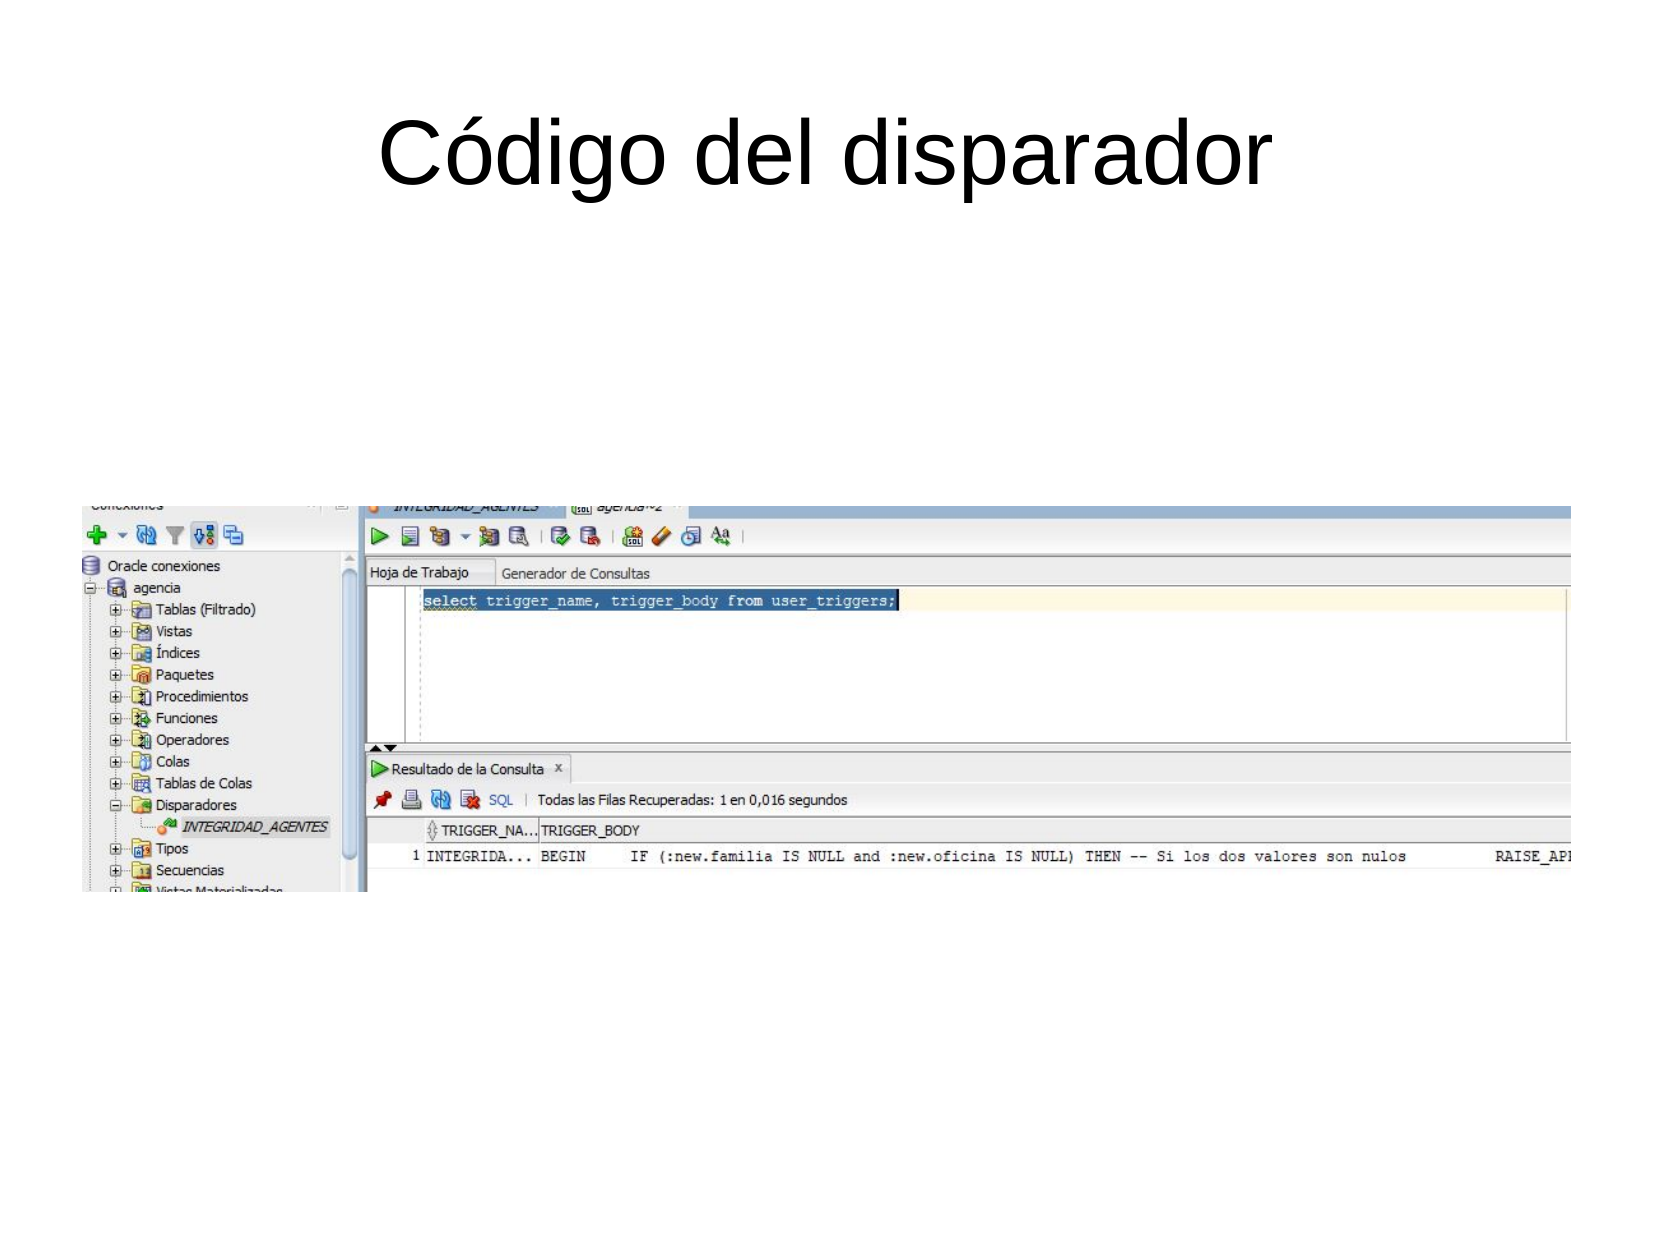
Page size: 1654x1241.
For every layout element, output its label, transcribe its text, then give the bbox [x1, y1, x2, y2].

title Código del disparador [82, 49, 1571, 257]
picture [82, 506, 1571, 892]
